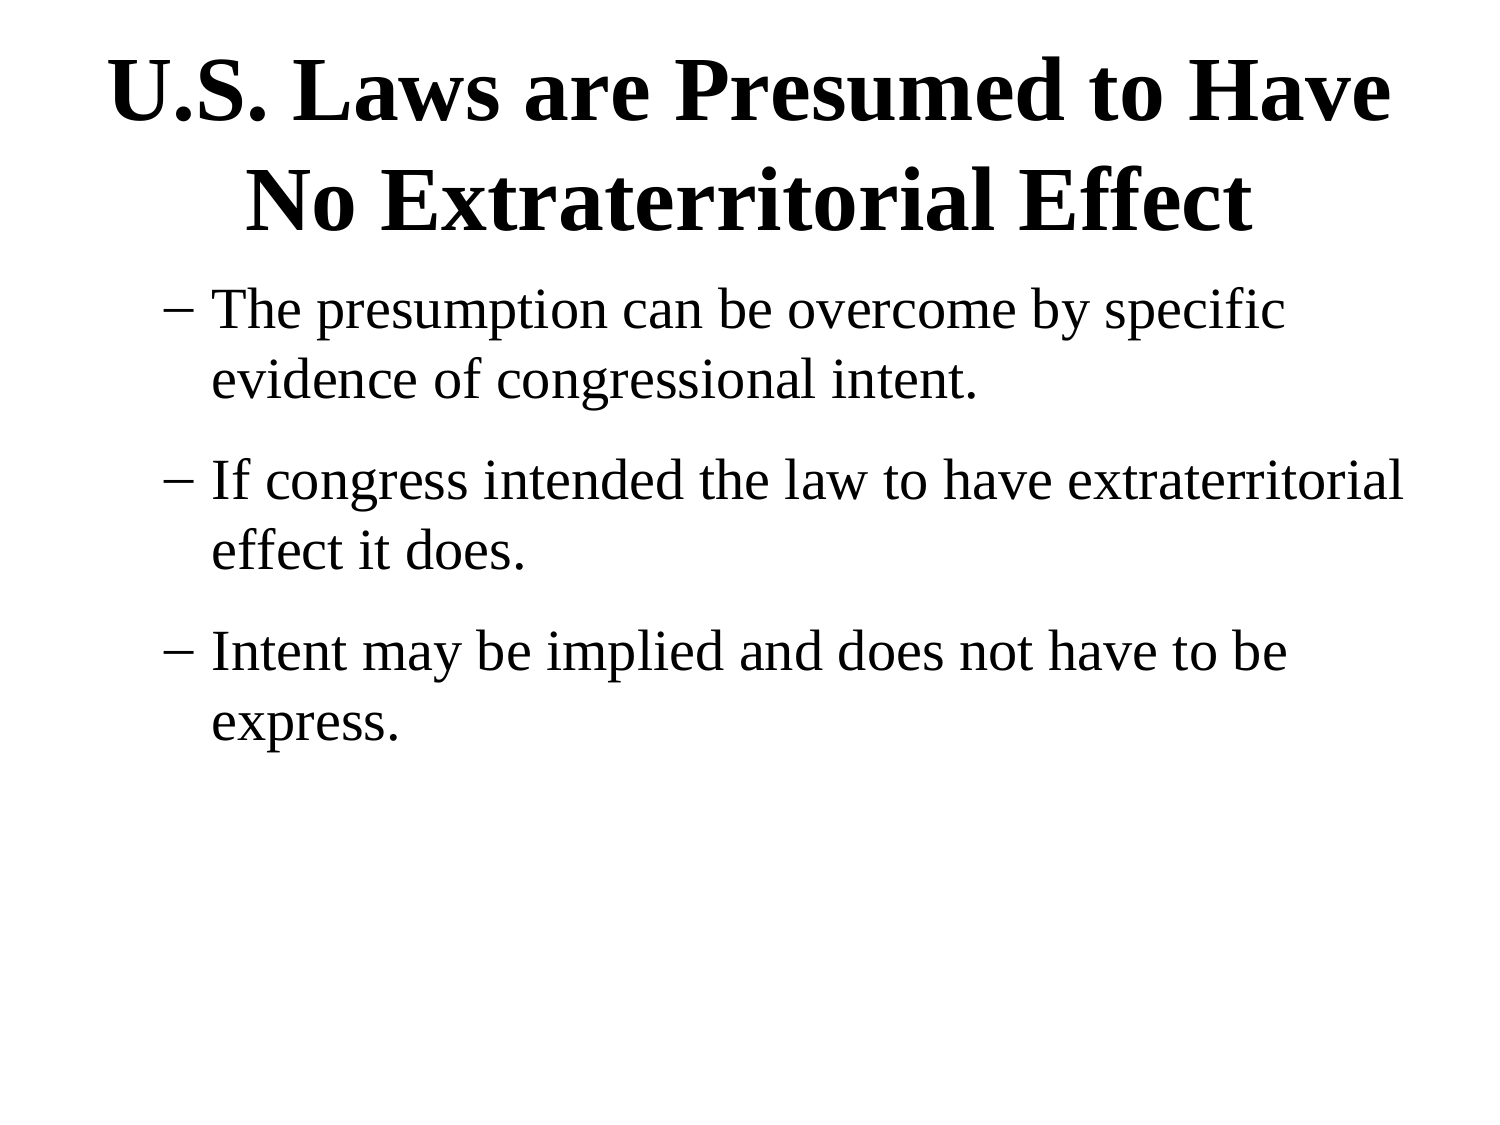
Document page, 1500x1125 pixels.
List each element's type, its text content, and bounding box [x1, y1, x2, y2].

list The presumption can be overcome by specific evidence of congressional intent. If congress intended the law to have extraterritorial effect it does. Intent may be implied and does not have to be express. [75, 262, 1426, 1005]
title U.S. Laws are Presumed to Have No Extraterritorial Effect [75, 45, 1426, 233]
